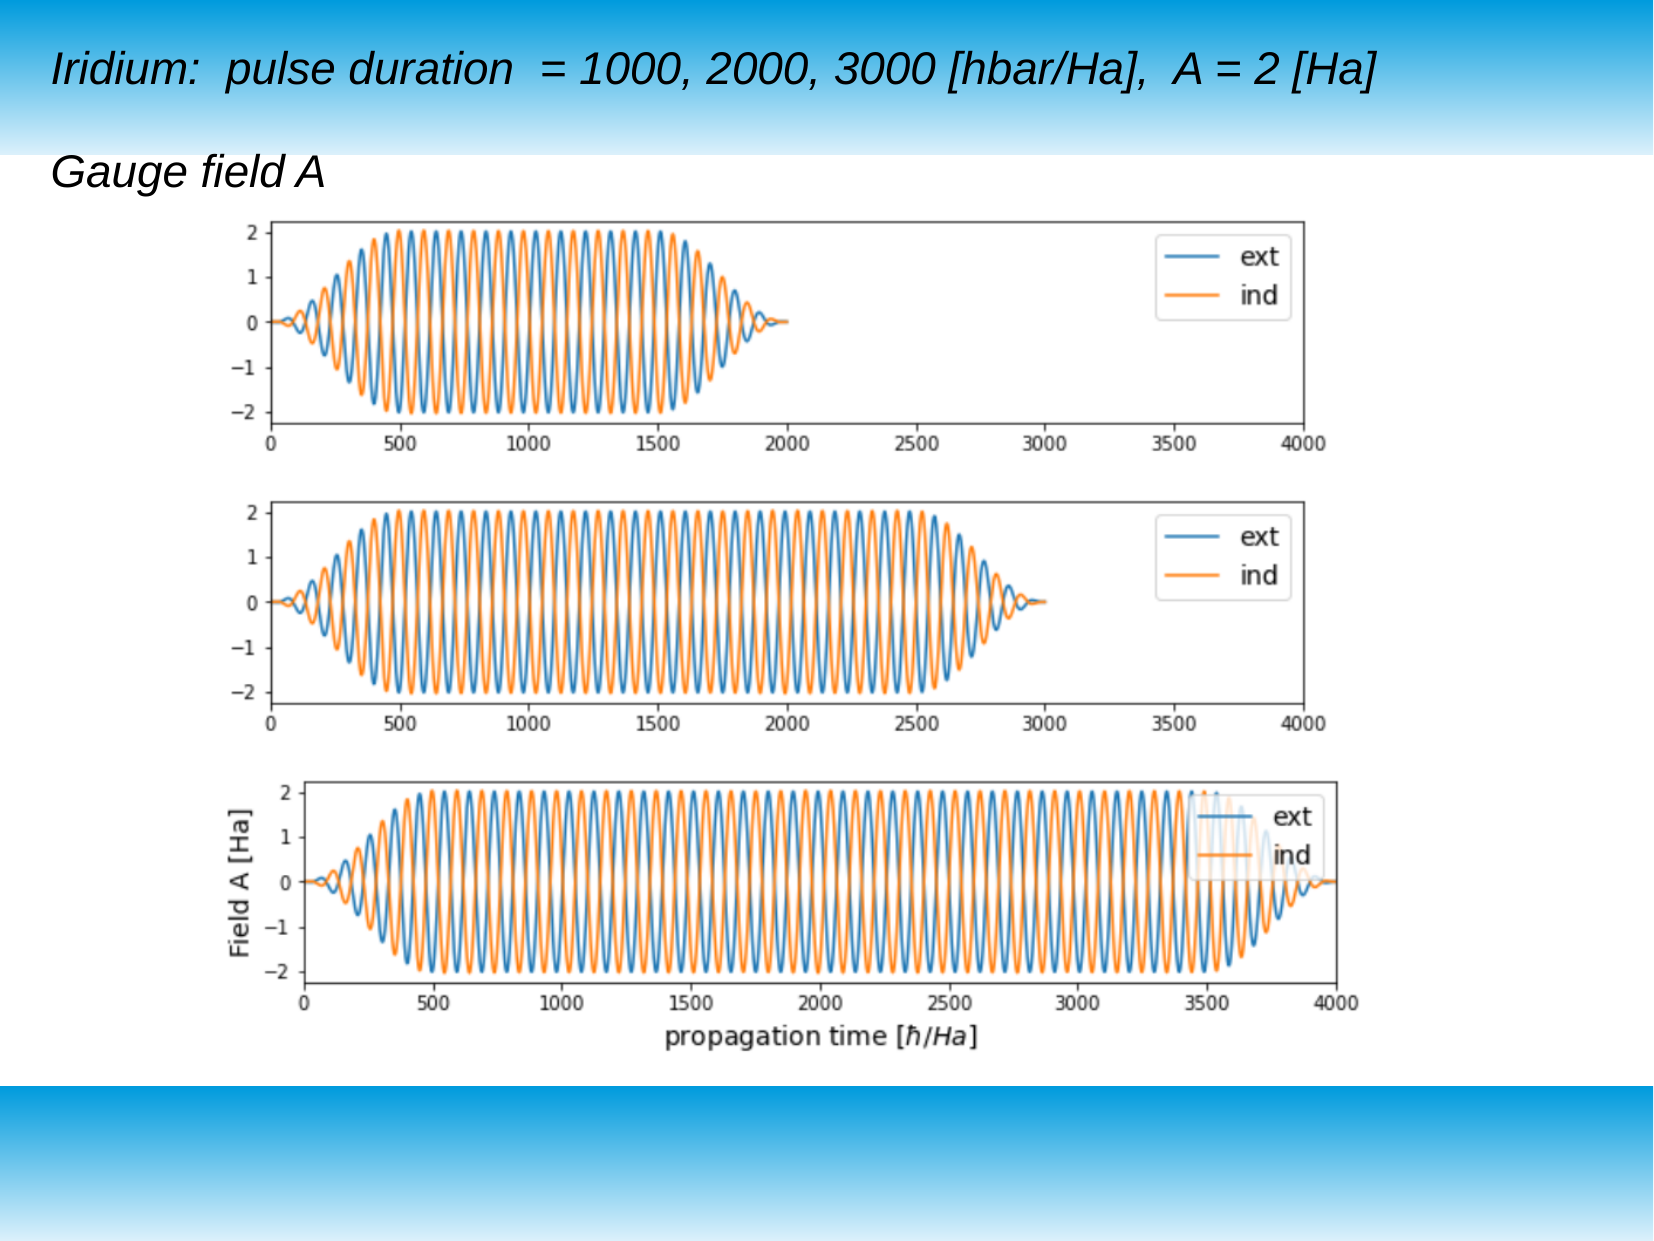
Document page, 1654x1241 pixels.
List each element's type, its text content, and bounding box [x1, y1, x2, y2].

text_box Iridium: pulse duration = 1000, 2000, 3000 [hbar/Ha], A = 2 [Ha] Gauge field A [35, 35, 1476, 205]
picture [210, 206, 1411, 1066]
